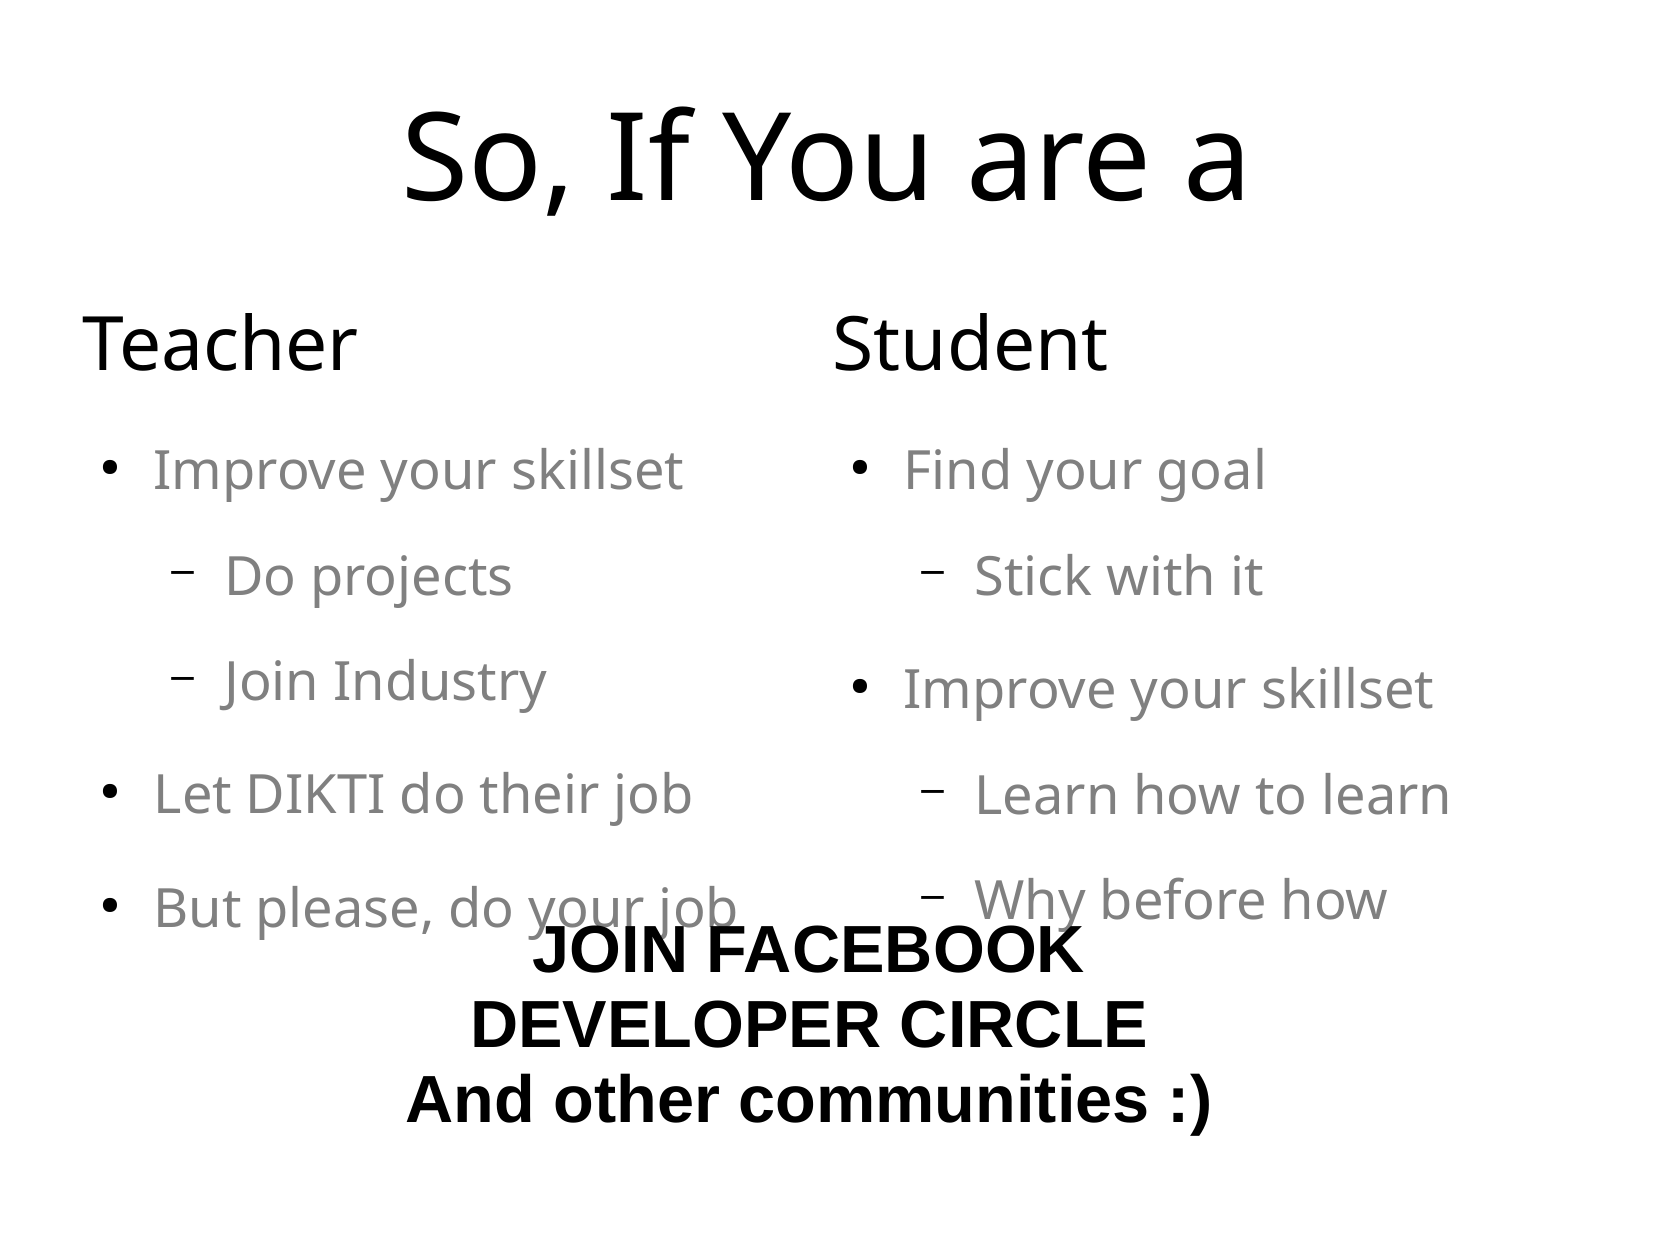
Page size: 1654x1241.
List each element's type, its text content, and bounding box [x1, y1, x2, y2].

title So, If You are a [82, 49, 1571, 257]
text_box JOIN FACEBOOK DEVELOPER CIRCLE And other communities :) [141, 904, 1477, 1181]
list Teacher Improve your skillset Do projects Join Industry Let DIKTI do their job But please, do your job [82, 290, 826, 1010]
list Student Find your goal Stick with it Improve your skillset Learn how to learn Why before how [832, 290, 1576, 1010]
